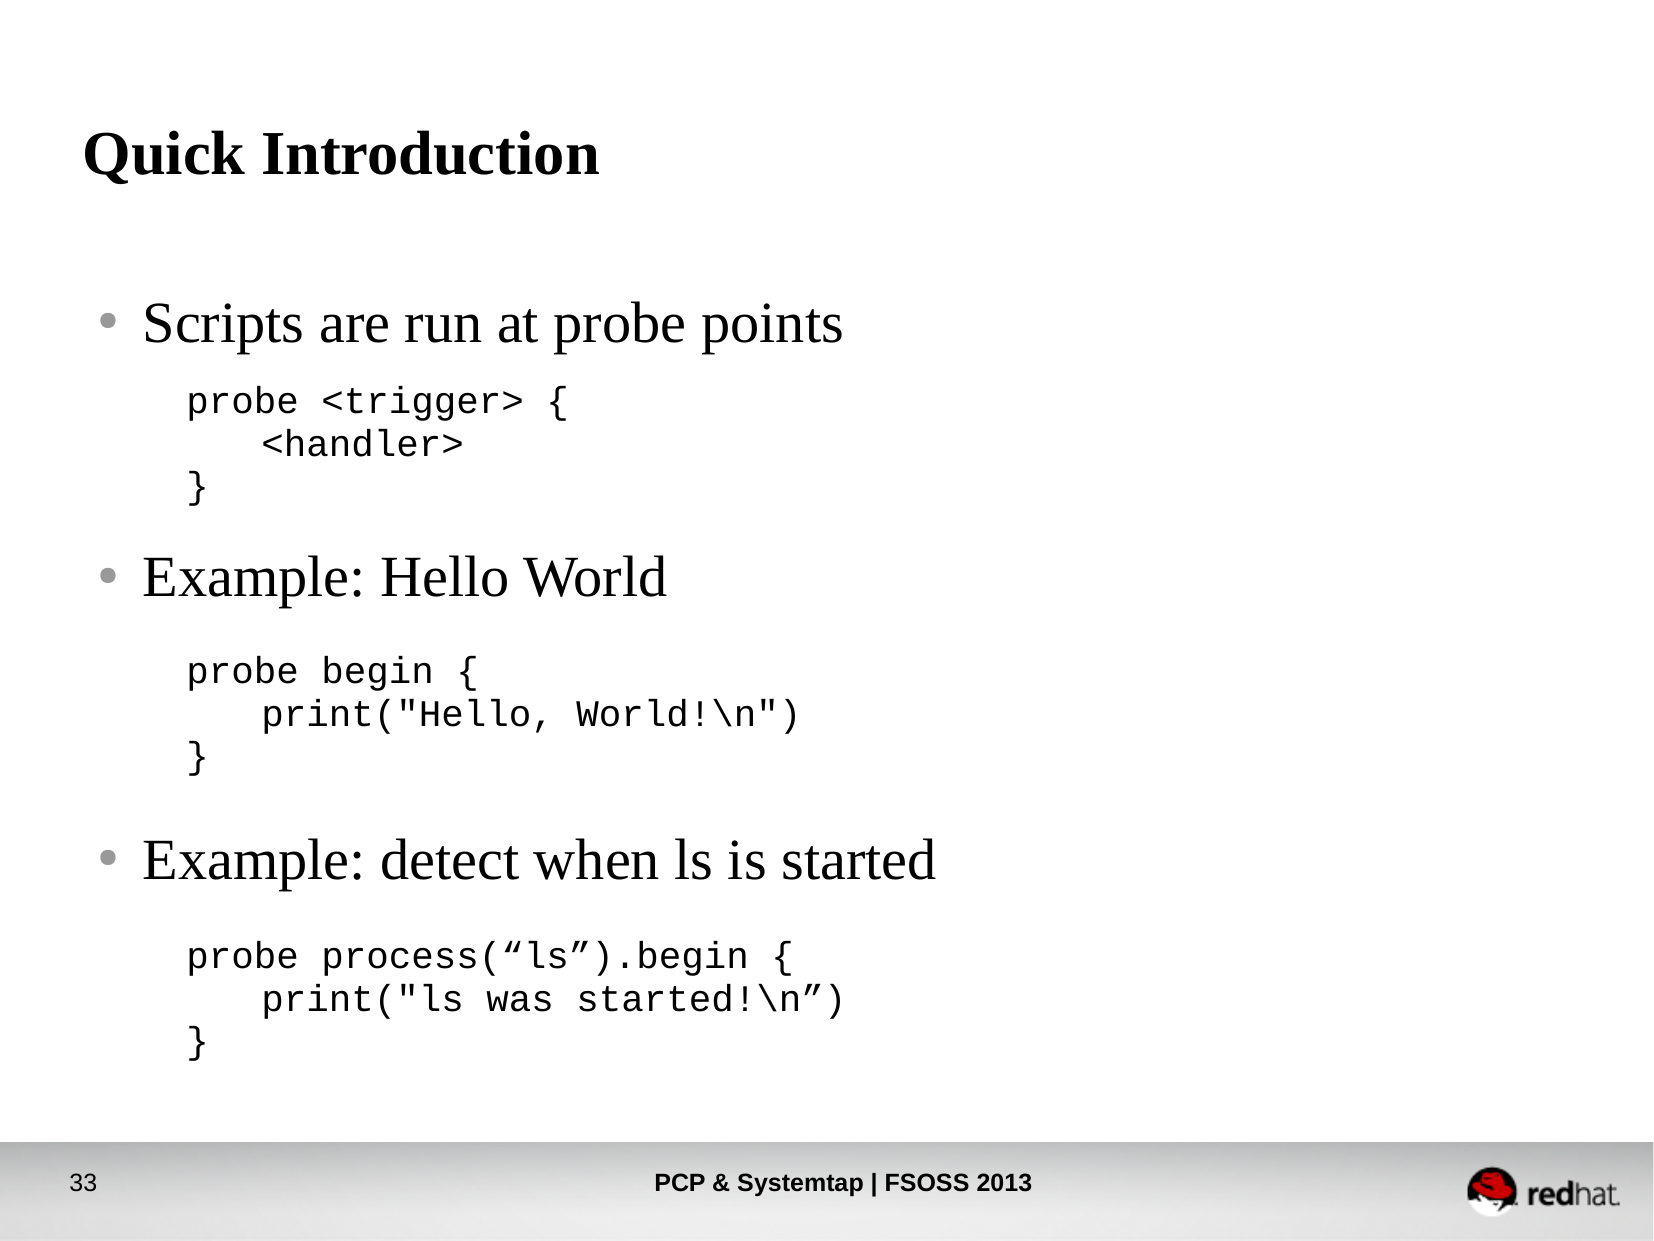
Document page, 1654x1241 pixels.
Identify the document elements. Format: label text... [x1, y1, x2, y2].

list Scripts are run at probe points Example: Hello World Example: detect when ls is started [82, 290, 1538, 1174]
picture [921, 1176, 931, 1188]
picture [994, 1176, 999, 1188]
title Quick Introduction [82, 49, 1571, 257]
text_box probe process(“ls”).begin { print("ls was started!\n”) } [171, 930, 1432, 1104]
text_box probe <trigger> { <handler> } [171, 375, 1432, 518]
picture [0, 1142, 1654, 1241]
